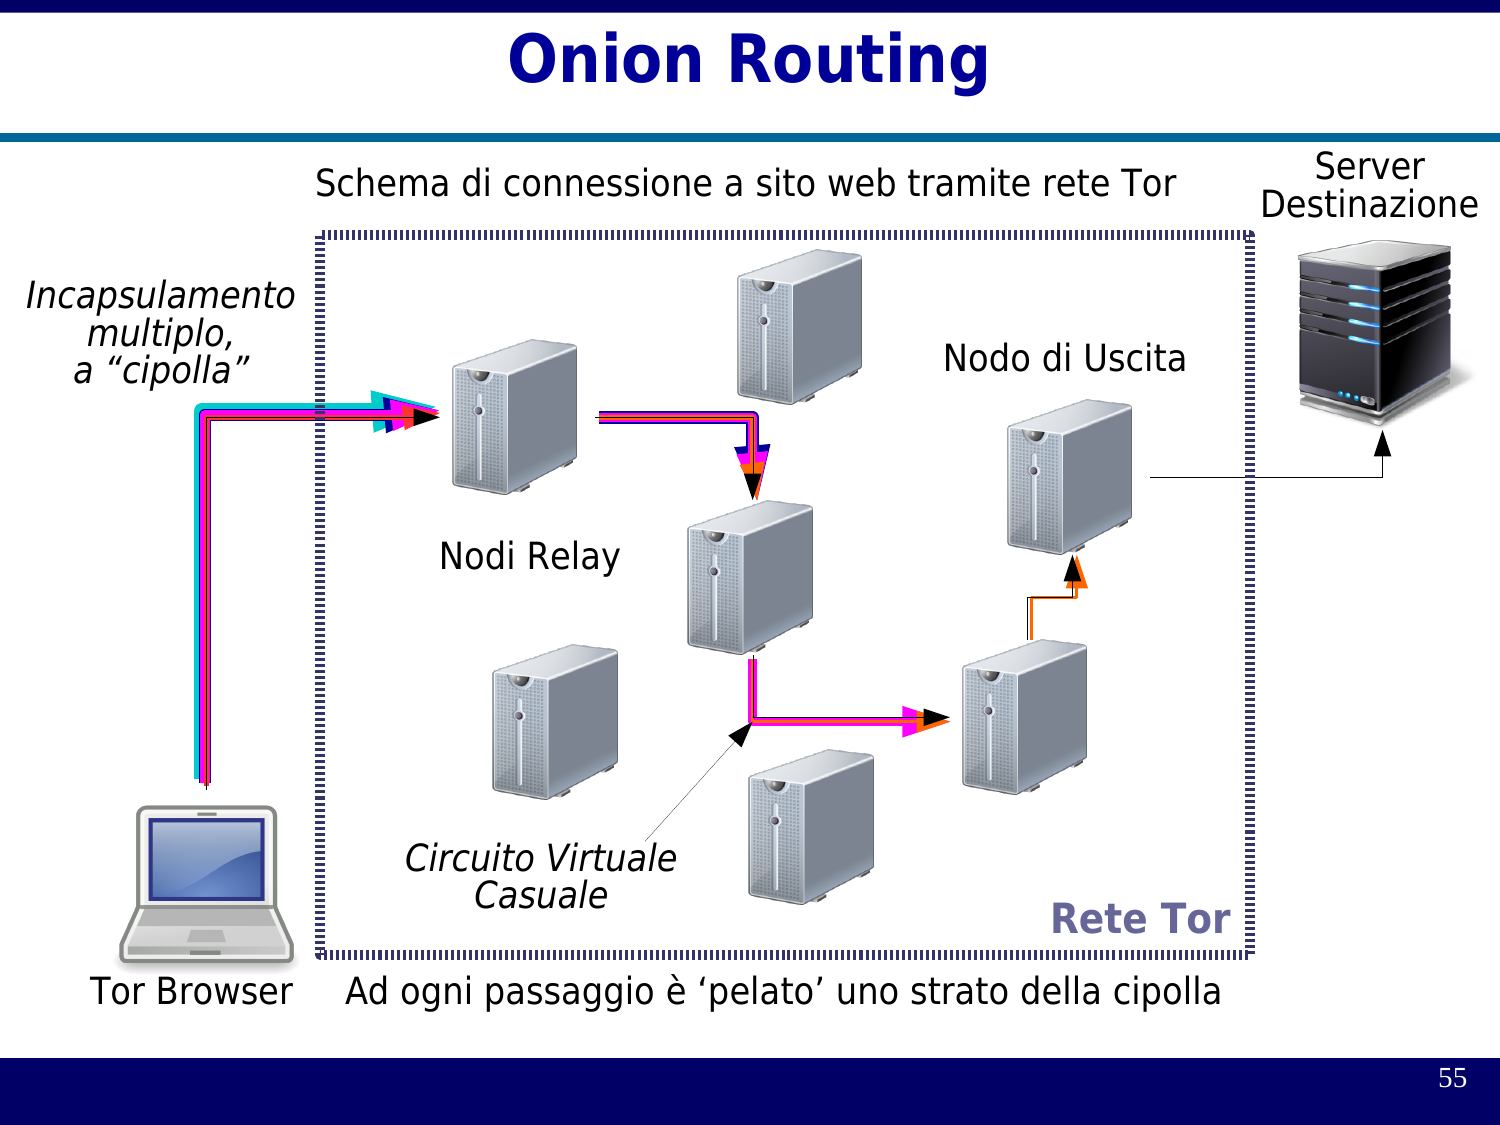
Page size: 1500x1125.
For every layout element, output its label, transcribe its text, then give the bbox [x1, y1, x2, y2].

picture [1280, 224, 1486, 430]
text_box Nodi Relay [438, 539, 620, 584]
title Onion Routing [30, 0, 1471, 126]
picture [480, 644, 636, 800]
picture [736, 749, 892, 905]
picture [440, 339, 595, 495]
picture [725, 249, 880, 405]
text_box Incapsulamento multiplo, a “cipolla” [26, 279, 297, 398]
picture [995, 399, 1150, 555]
text_box Tor Browser [90, 975, 286, 1019]
text_box Nodo di Uscita [942, 341, 1189, 386]
text_box Server Destinazione [1260, 149, 1480, 231]
picture [675, 500, 831, 655]
text_box Schema di connessione a sito web tramite rete Tor [315, 166, 1170, 211]
picture [950, 639, 1105, 795]
text_box Circuito Virtuale Casuale [405, 841, 679, 923]
picture [107, 789, 306, 988]
text_box Ad ogni passaggio è ‘pelato’ uno strato della cipolla [345, 975, 1224, 1019]
text_box Rete Tor [1050, 900, 1226, 949]
